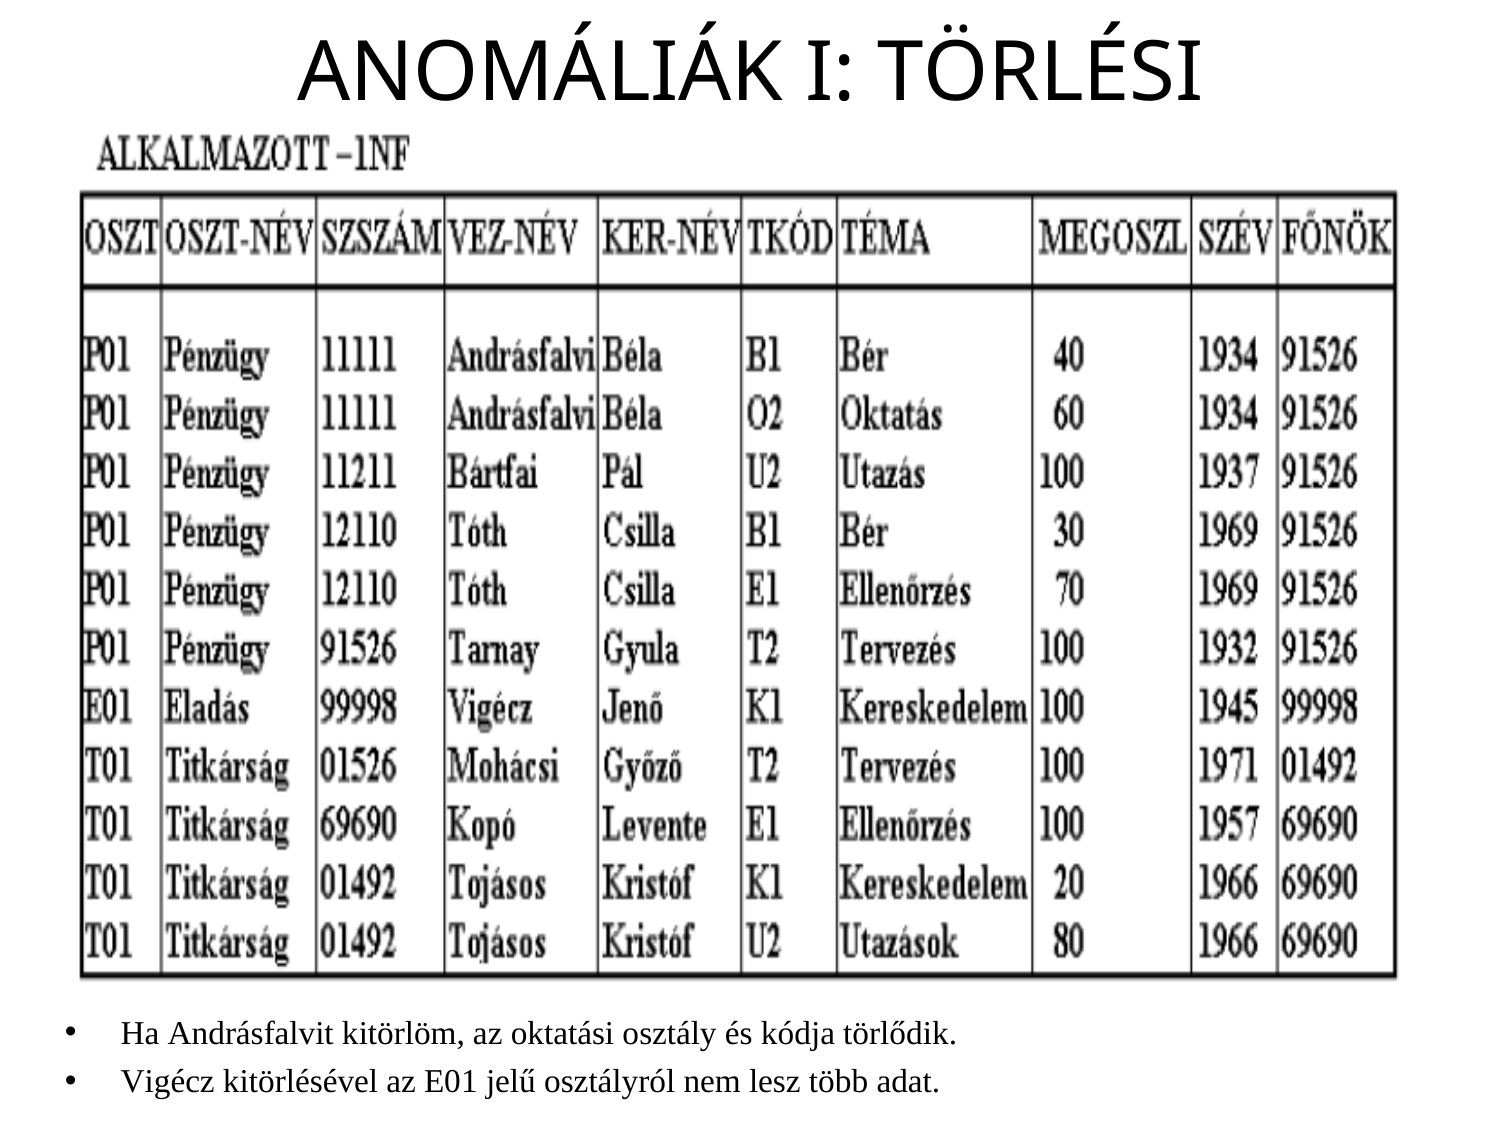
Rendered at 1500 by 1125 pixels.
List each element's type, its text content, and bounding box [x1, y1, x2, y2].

picture [64, 101, 1426, 1005]
text_box Ha Andrásfalvit kitörlöm, az oktatási osztály és kódja törlődik. Vigécz kitörlésével az E01 jelű osztályról nem lesz több adat. [64, 1011, 1471, 1125]
title ANOMÁLIÁK I: TÖRLÉSI [76, 9, 1425, 101]
